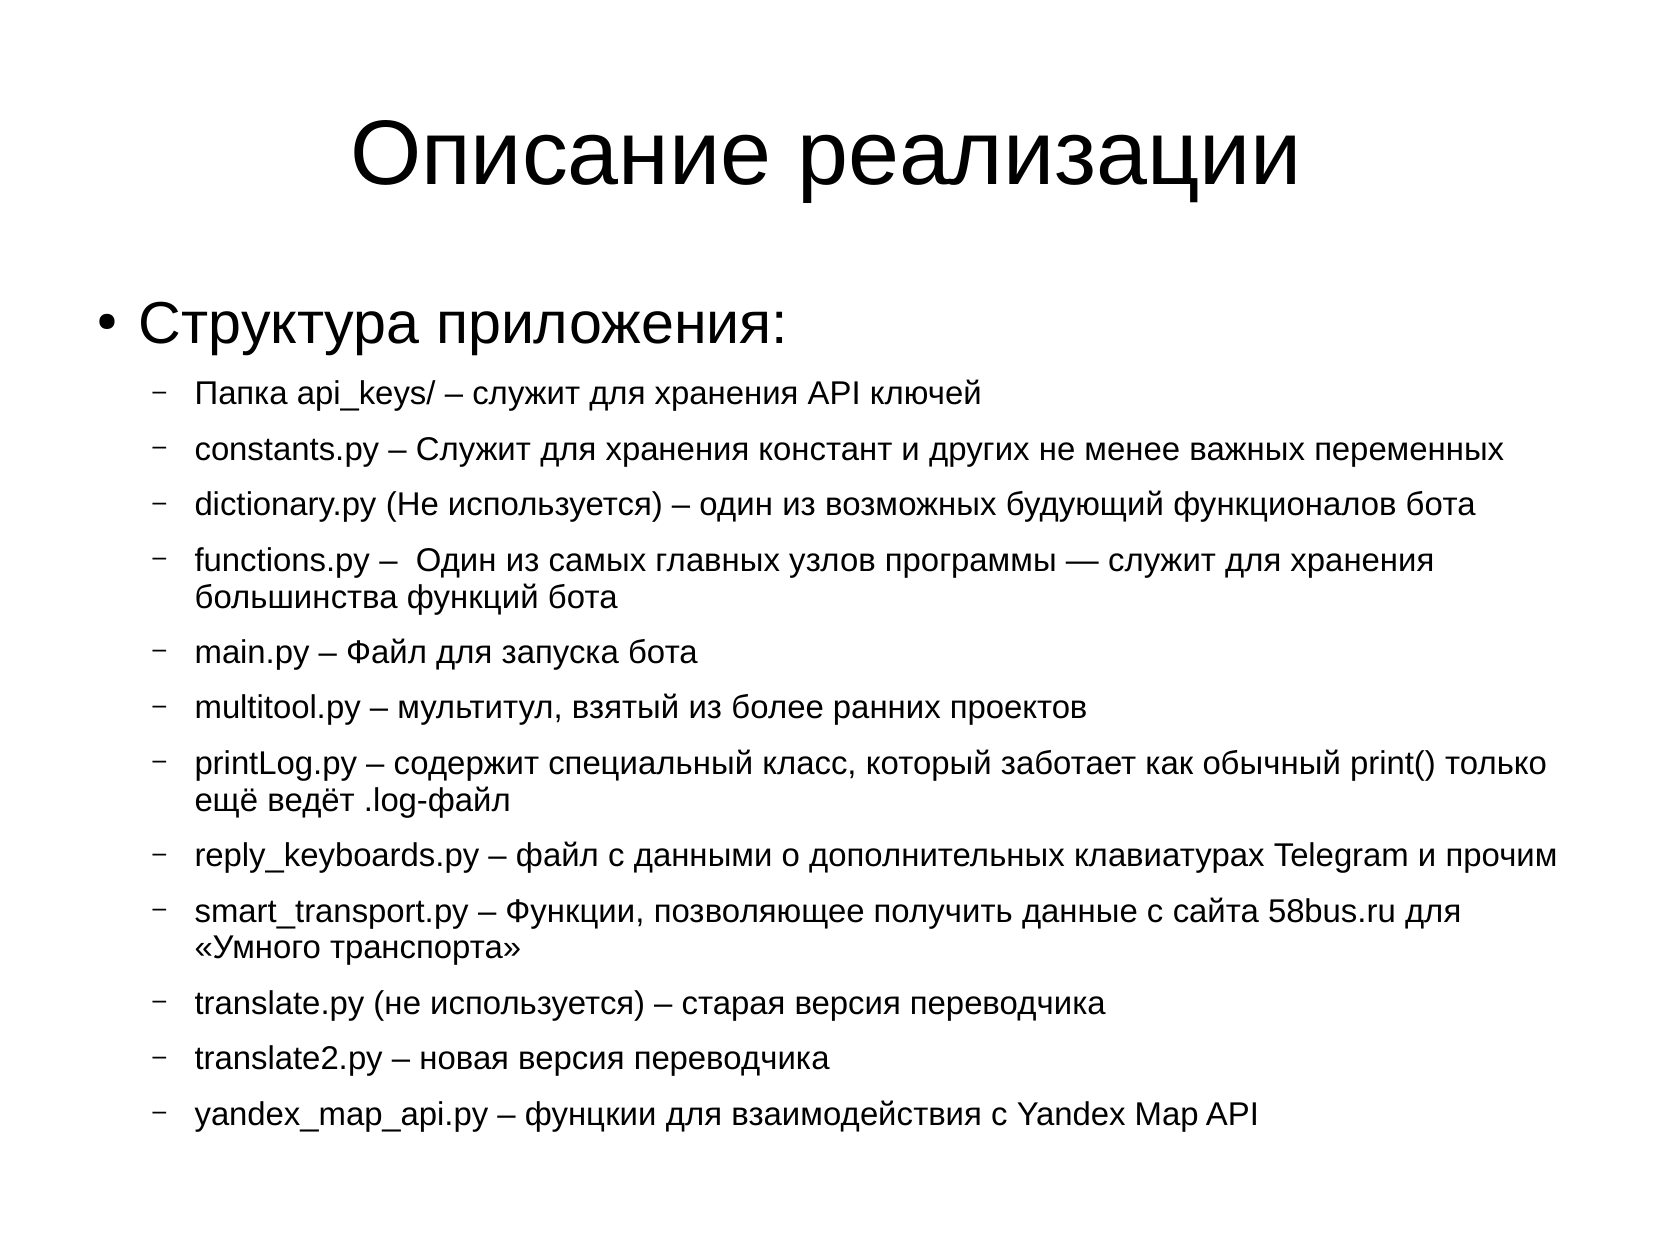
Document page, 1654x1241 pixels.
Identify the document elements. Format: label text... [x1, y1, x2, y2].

title Описание реализации [82, 49, 1571, 257]
list Структура приложения: Папка api_keys/ – служит для хранения API ключей constants.py – Служит для хранения констант и других не менее важных переменных dictionary.py (Не используется) – один из возможных будующий функционалов бота functions.py – Один из самых главных узлов программы — служит для хранения большинства функций бота main.py – Файл для запуска бота multitool.py – мультитул, взятый из более ранних проектов printLog.py – содержит специальный класс, который заботает как обычный print() только ещё ведёт .log-файл reply_keyboards.py – файл с данными о дополнительных клавиатурах Telegram и прочим smart_transport.py – Функции, позволяющее получить данные с сайта 58bus.ru для «Умного транспорта» translate.py (не используется) – старая версия переводчика translate2.py – новая версия переводчика yandex_map_api.py – фунцкии для взаимодействия с Yandex Map API [82, 290, 1571, 1146]
